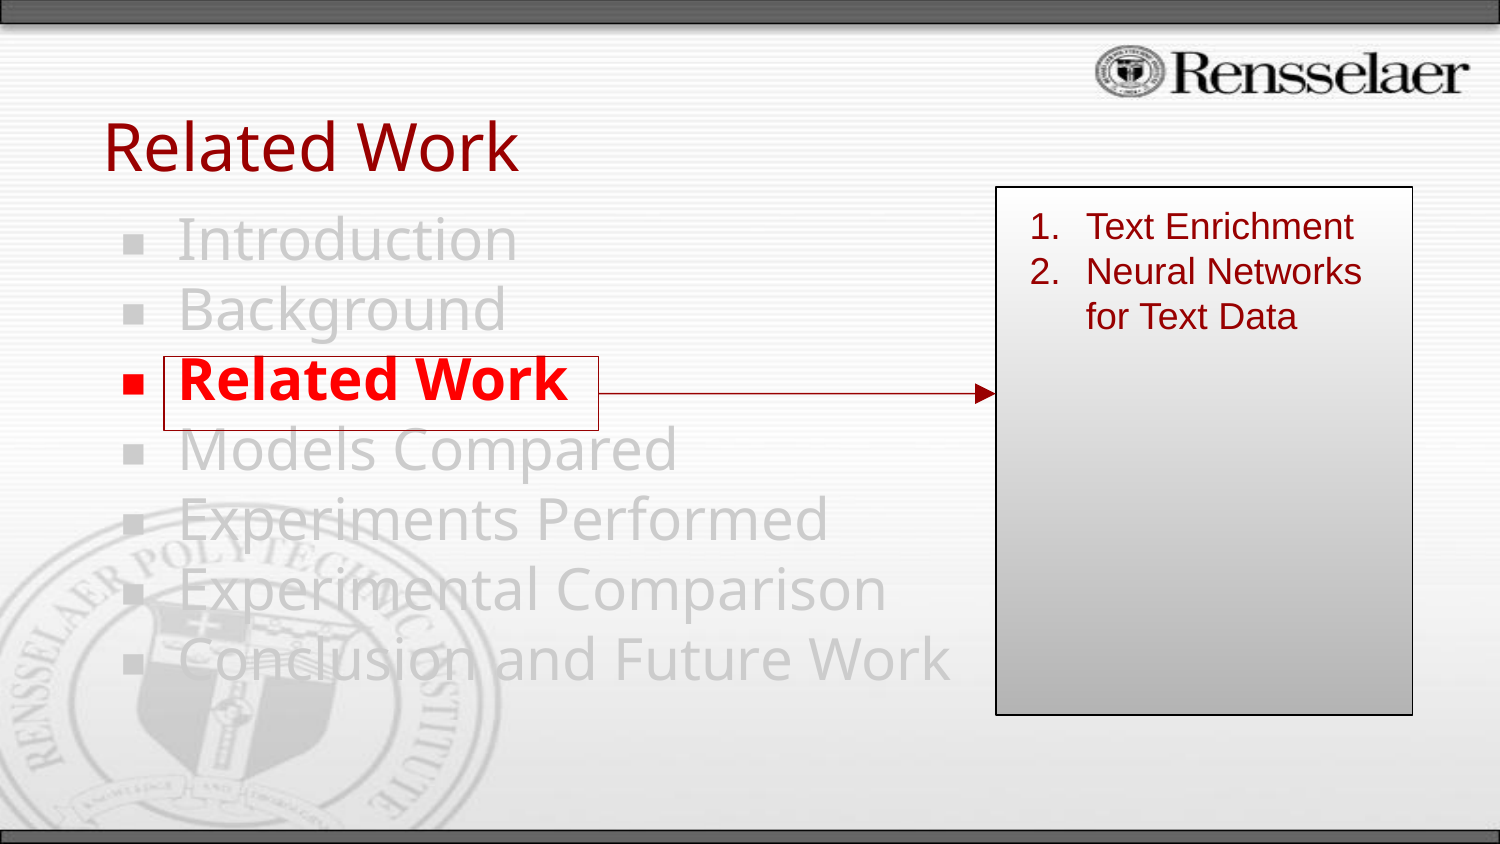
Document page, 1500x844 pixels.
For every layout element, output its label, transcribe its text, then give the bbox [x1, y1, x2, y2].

list Introduction Background Related Work Models Compared Experiments Performed Experimental Comparison Conclusion and Future Work [165, 357, 598, 430]
text_box Text Enrichment Neural Networks for Text Data [995, 187, 1413, 716]
picture [0, 0, 1500, 844]
list Introduction Background Related Work Models Compared Experiments Performed Experimental Comparison Conclusion and Future Work [87, 187, 1369, 769]
title Related Work [87, 102, 1413, 187]
